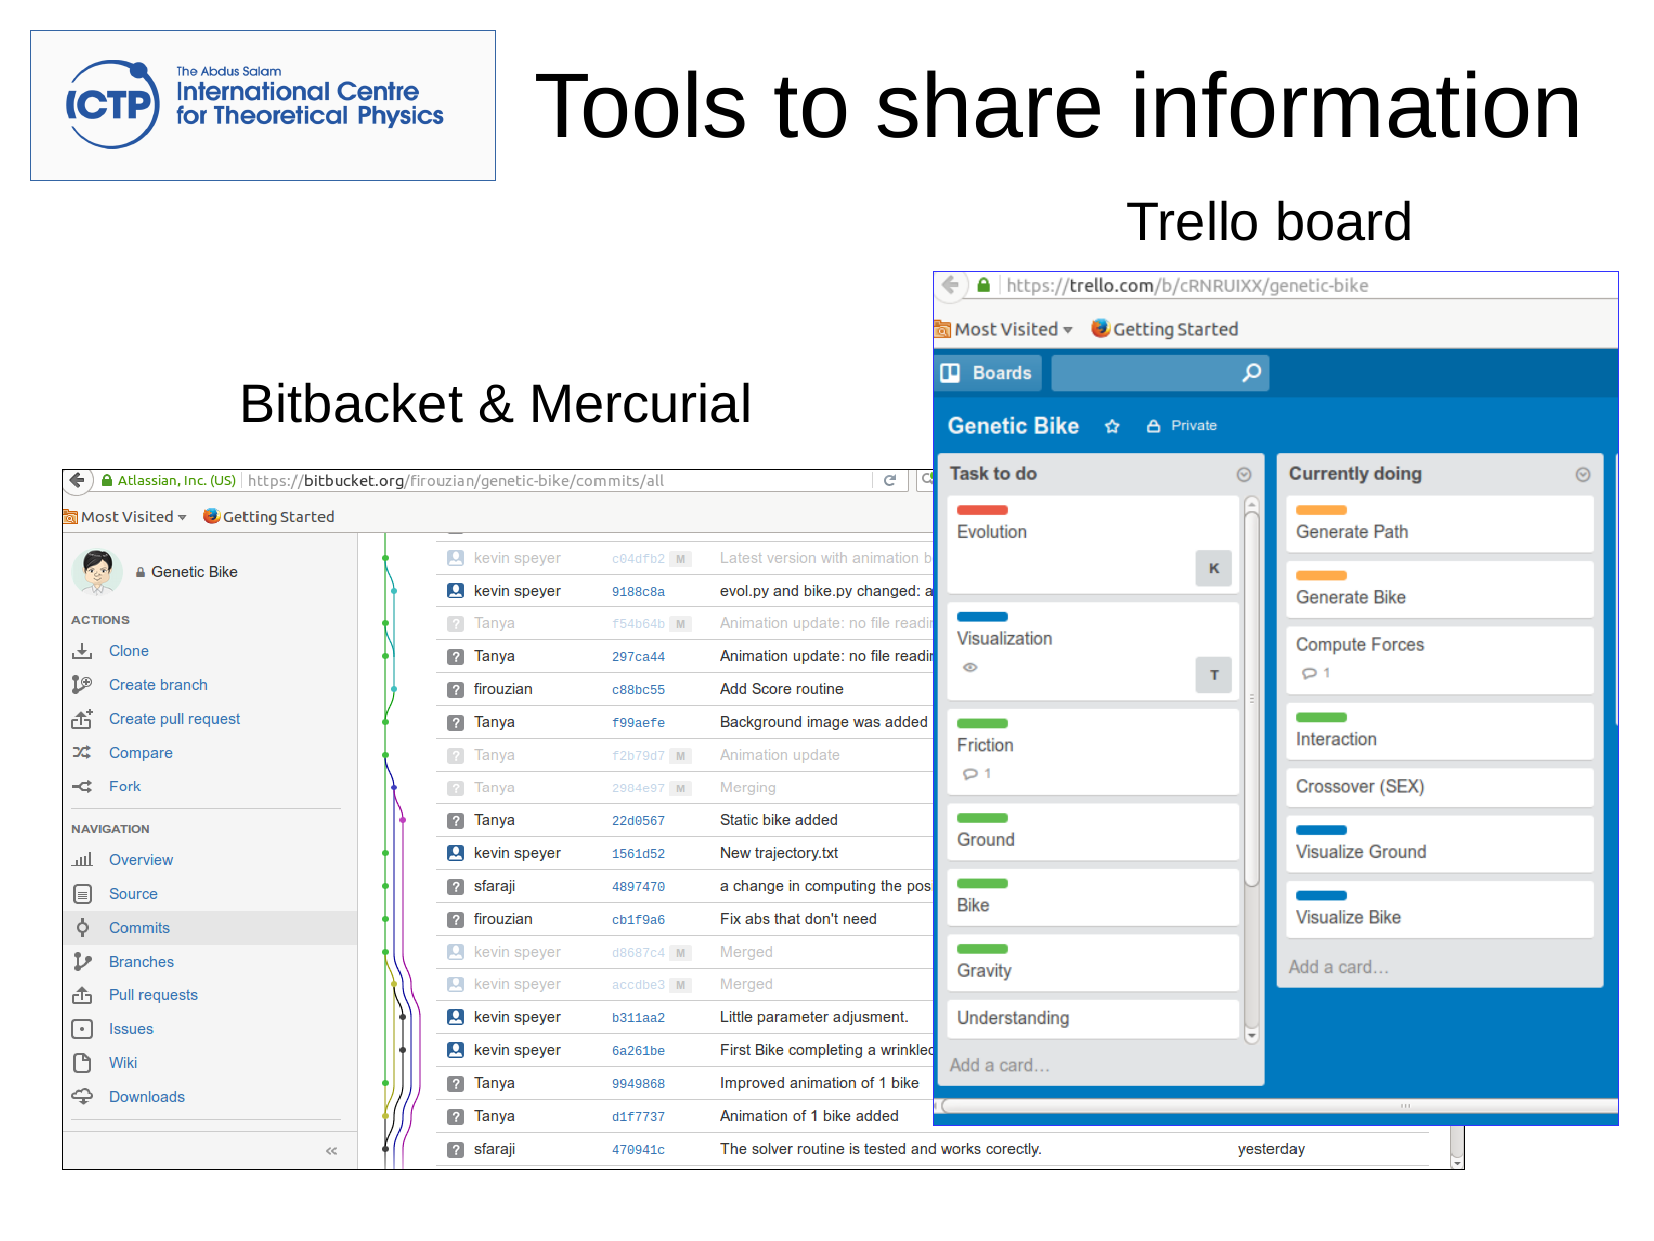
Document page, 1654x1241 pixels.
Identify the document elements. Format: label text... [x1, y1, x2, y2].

text_box Bitbacket & Mercurial [225, 366, 768, 442]
text_box Trello board [1112, 184, 1430, 260]
text_box Tools to share information [519, 47, 1601, 165]
picture [30, 30, 496, 181]
picture [62, 271, 1619, 1170]
